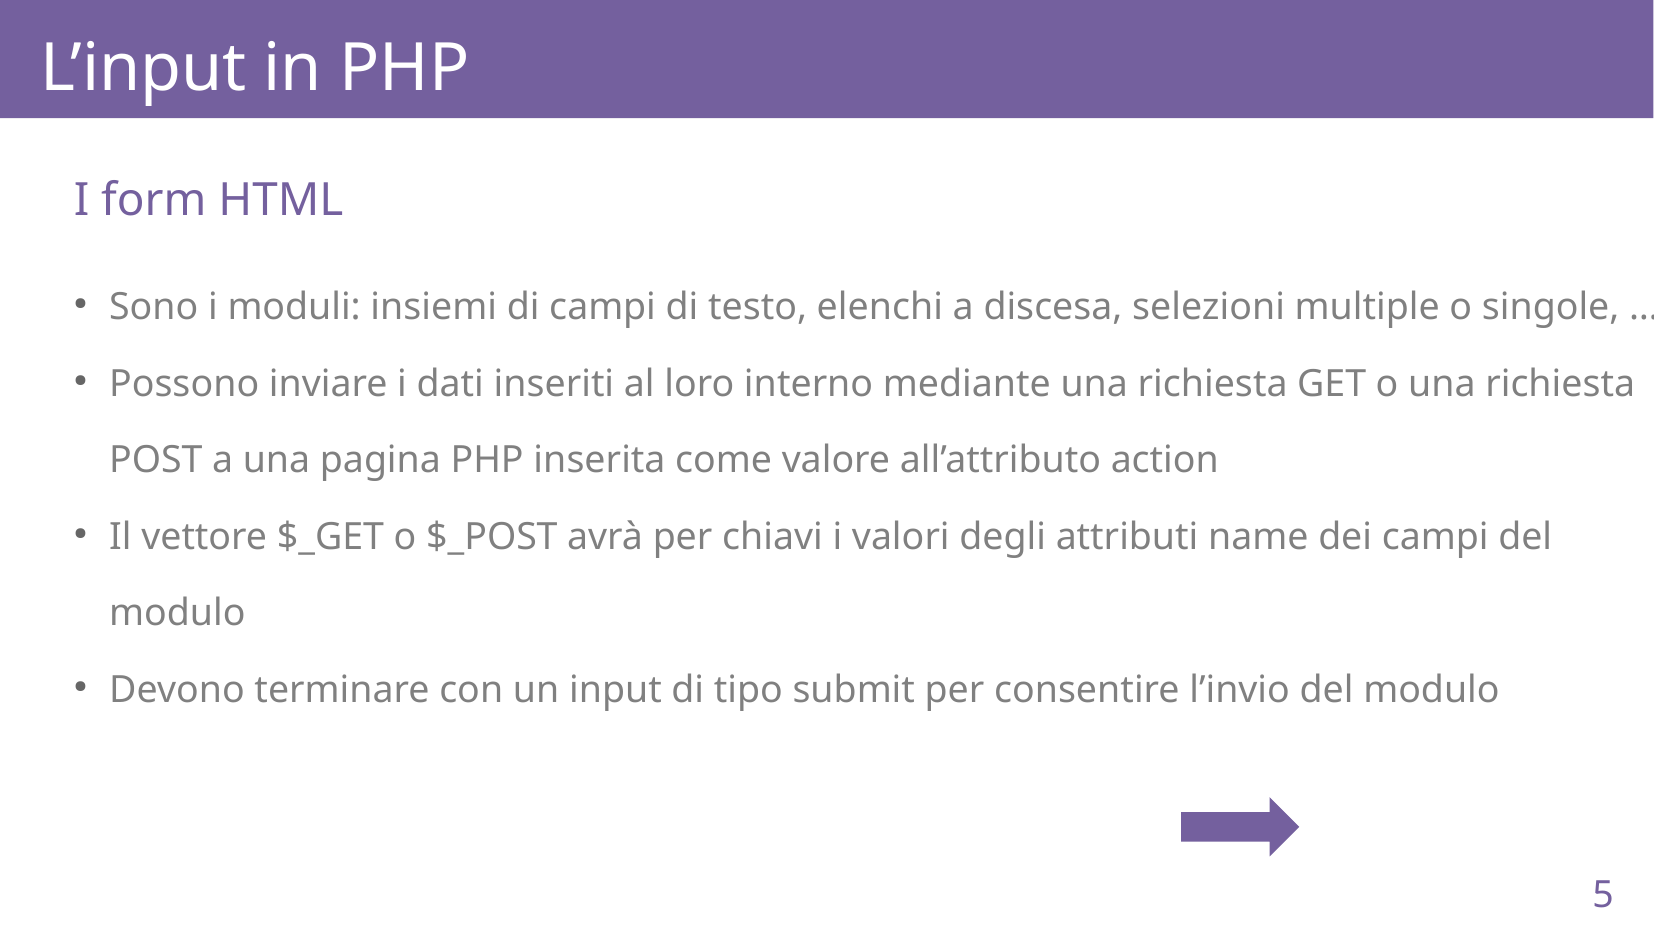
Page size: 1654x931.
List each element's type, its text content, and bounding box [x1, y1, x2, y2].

text_box [1181, 797, 1300, 857]
text_box L’input in PHP [25, 11, 942, 107]
text_box Sono i moduli: insiemi di campi di testo, elenchi a discesa, selezioni multiple o singole, … Possono inviare i dati inseriti al loro interno mediante una richiesta GET o una richiesta POST a una pagina PHP inserita come valore all’attributo action Il vettore $_GET o $_POST avrà per chiavi i valori degli attributi name dei campi del modulo Devono terminare con un input di tipo submit per consentire l’invio del modulo [59, 246, 1630, 667]
text_box <numero> [1510, 860, 1654, 931]
text_box [0, 0, 1654, 119]
text_box I form HTML [59, 158, 1107, 229]
